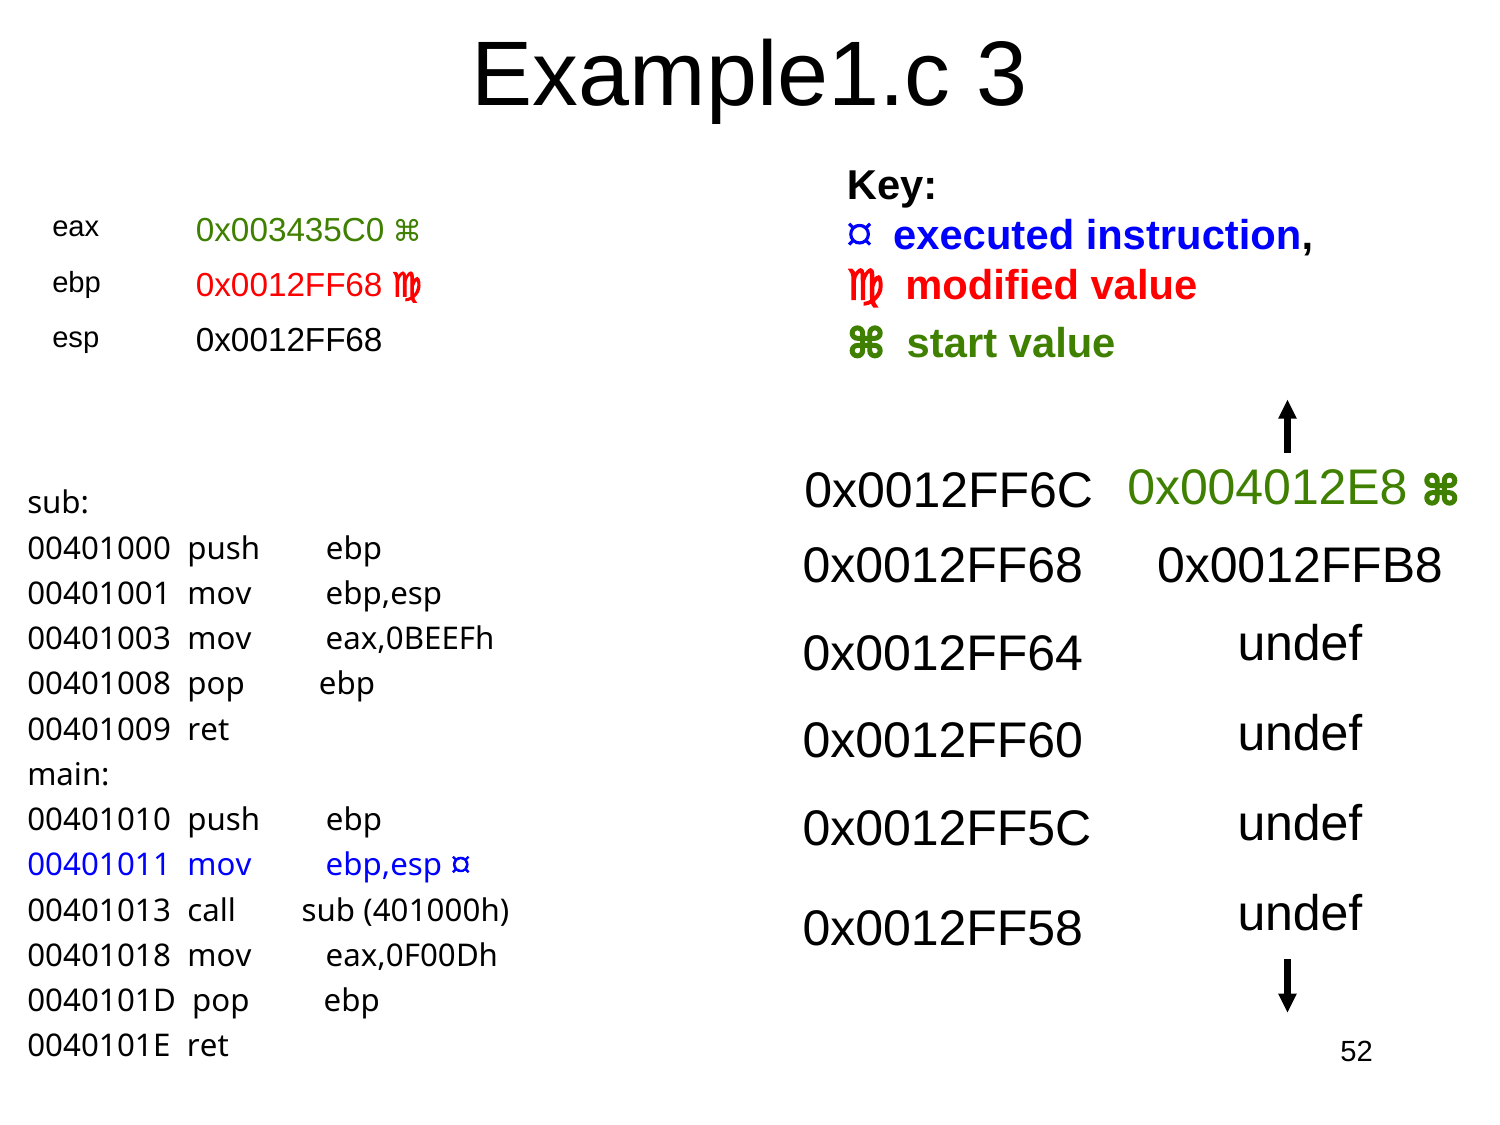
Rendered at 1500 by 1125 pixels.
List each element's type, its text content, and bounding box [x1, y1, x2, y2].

table_header 0x003435C0  [181, 200, 525, 255]
table_cell undef [1112, 872, 1487, 962]
table_cell undef [1112, 692, 1487, 783]
table_cell ebp [38, 255, 181, 311]
table_cell undef [1112, 603, 1487, 692]
text_box sub: 00401000 push ebp 00401001 mov ebp,esp 00401003 mov eax,0BEEFh 00401008 pop ebp 00401009 ret main: 00401010 push ebp 00401011 mov ebp,esp  00401013 call sub (401000h) 00401018 mov eax,0F00Dh 0040101D pop ebp 0040101E ret [12, 474, 775, 1101]
table_header 0x004012E8  [1112, 447, 1487, 525]
table_cell undef [1112, 783, 1487, 872]
table_cell 0x0012FF68 [181, 311, 525, 366]
text_box <number> [1074, 1025, 1388, 1101]
table_header 0x0012FFB8 [1112, 525, 1487, 603]
text_box 0x0012FF60 [787, 699, 1098, 776]
text_box 0x0012FF68 [787, 524, 1098, 601]
text_box 0x0012FF58 [787, 887, 1098, 963]
table_cell 0x0012FF68  [181, 255, 525, 311]
text_box 0x0012FF6C [789, 449, 1108, 526]
table_header eax [38, 200, 181, 255]
table_cell esp [38, 311, 181, 366]
text_box 0x0012FF5C [787, 787, 1107, 863]
title Example1.c 3 [112, 0, 1388, 163]
text_box Key: executed instruction, modified value start value [832, 149, 1340, 376]
text_box 0x0012FF64 [787, 612, 1098, 688]
